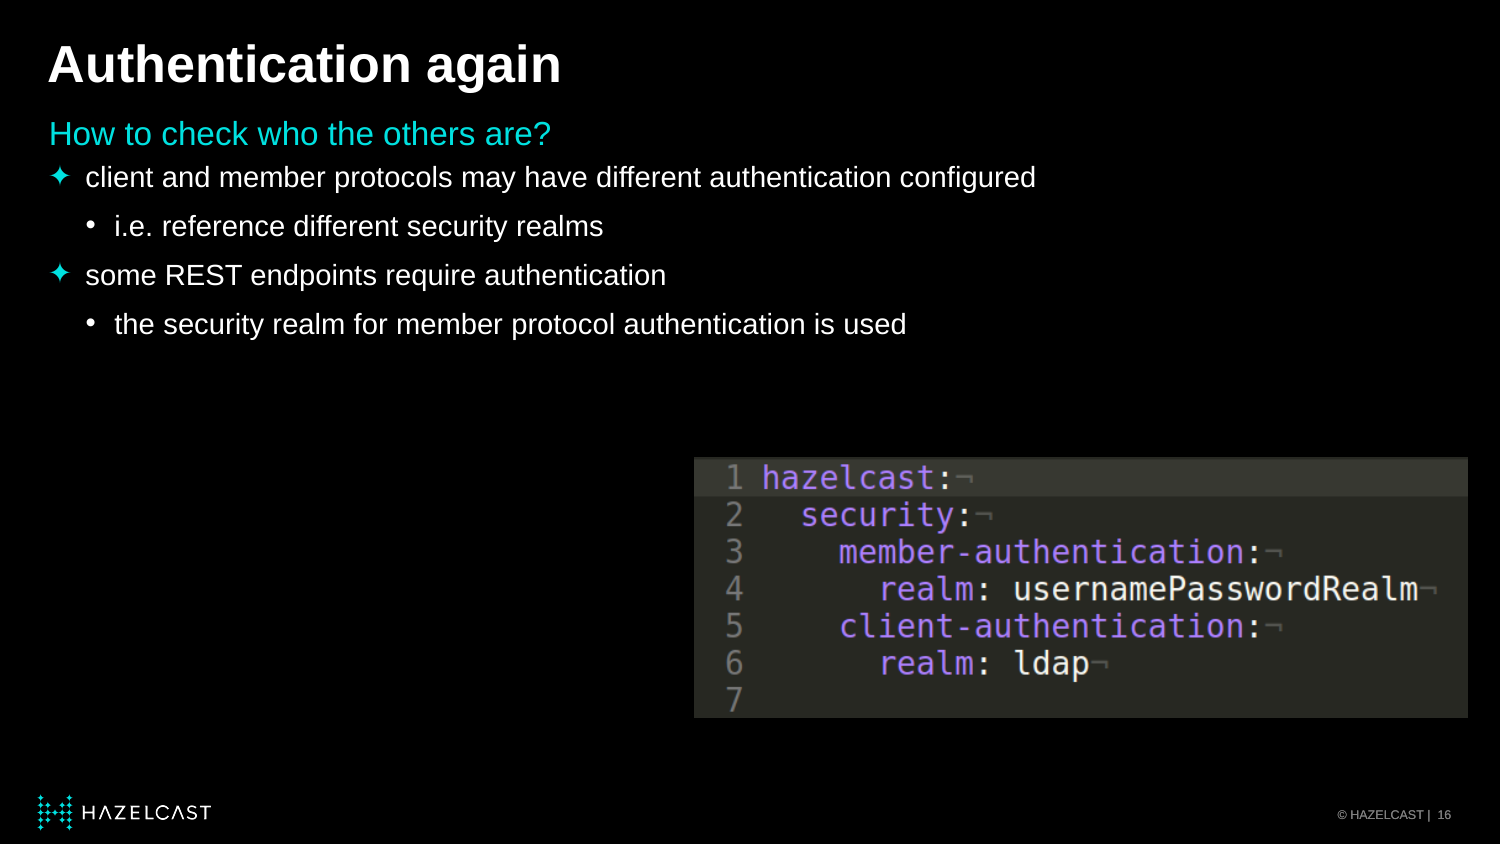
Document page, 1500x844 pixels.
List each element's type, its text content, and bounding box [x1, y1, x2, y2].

list How to check who the others are? [38, 90, 1464, 139]
list client and member protocols may have different authentication configured i.e. reference different security realms some REST endpoints require authentication the security realm for member protocol authentication is used [37, 138, 1463, 794]
picture [694, 457, 1468, 718]
picture [37, 794, 211, 831]
title Authentication again [37, 37, 1463, 99]
